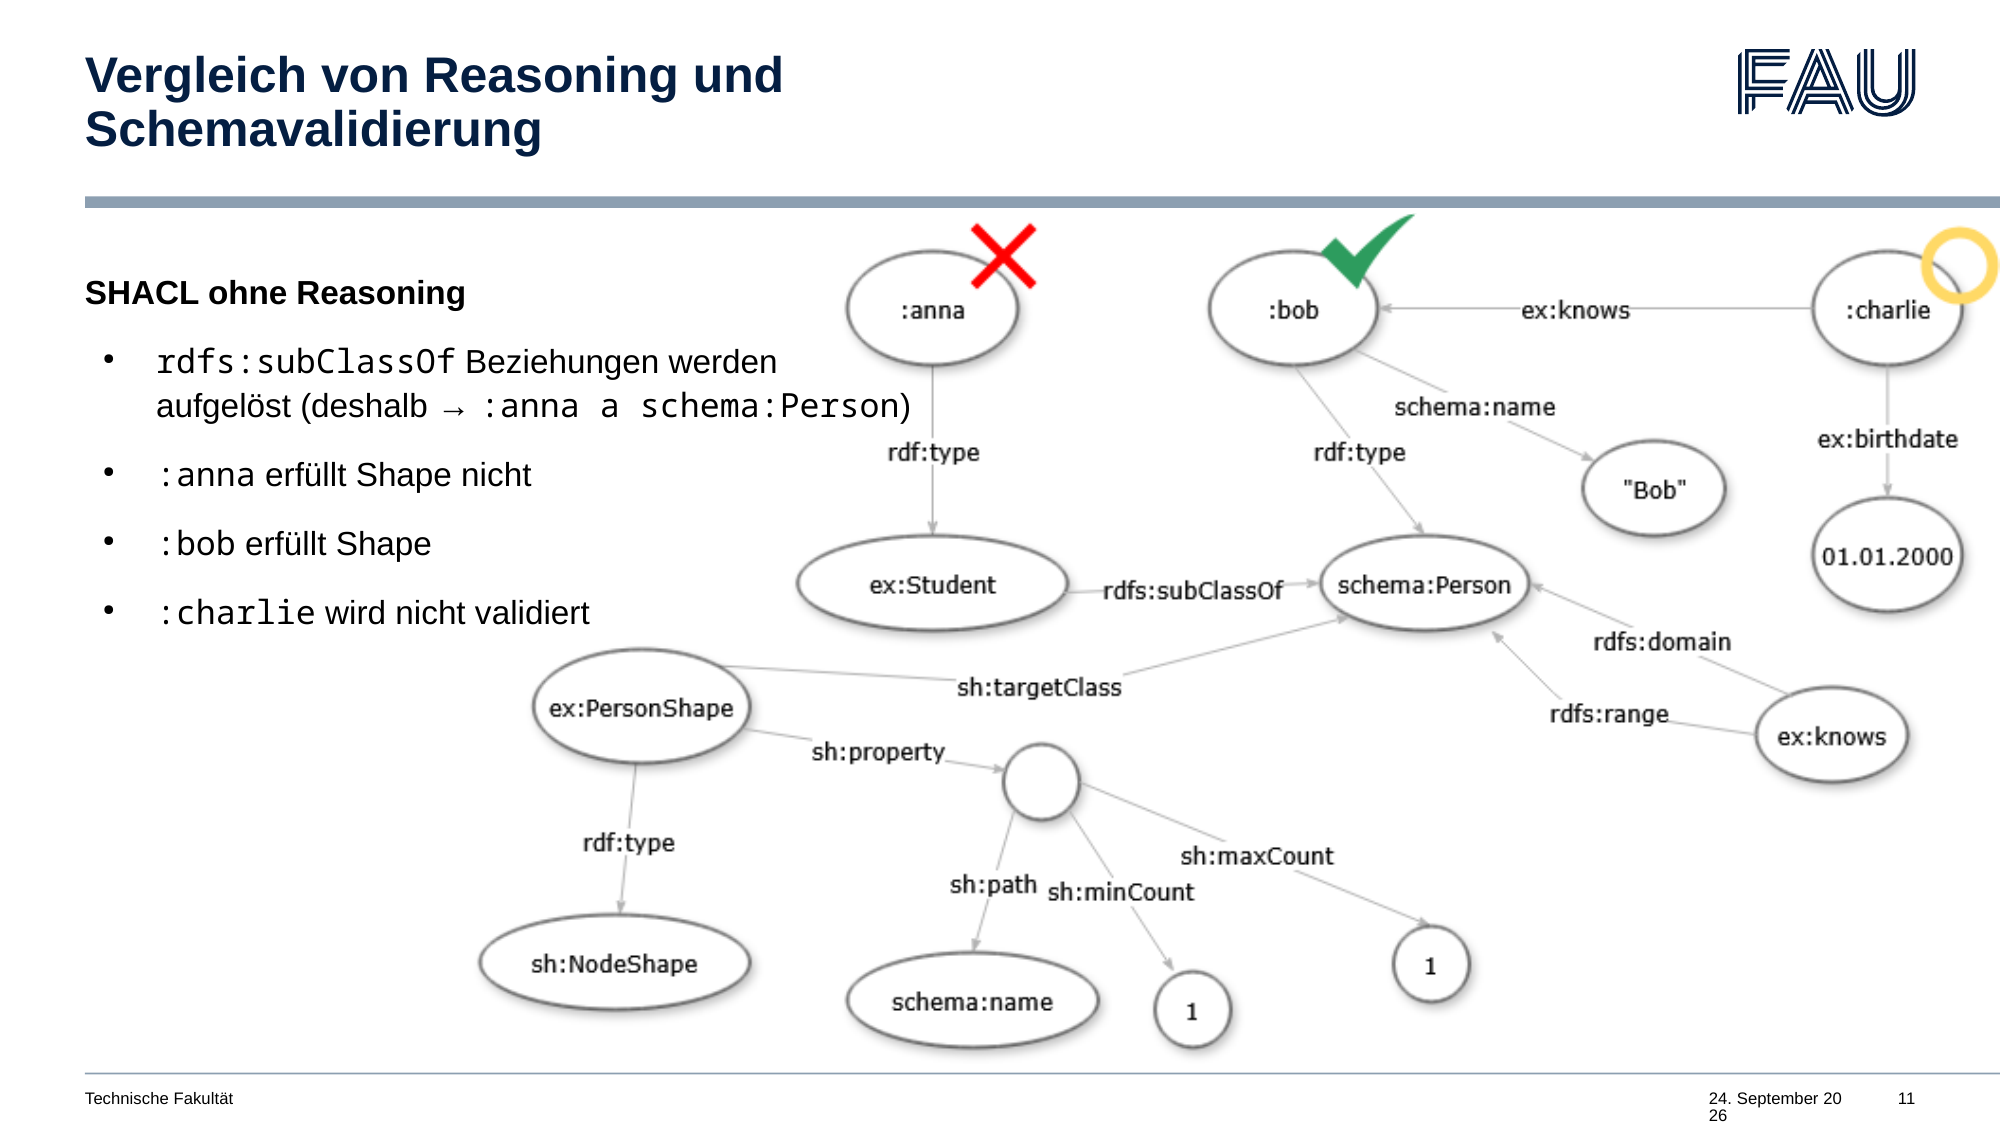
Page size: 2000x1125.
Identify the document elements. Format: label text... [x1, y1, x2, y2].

footer Technische Fakultät [85, 1088, 983, 1109]
slide_number 3. November 2025 [1708, 1088, 1849, 1109]
picture [472, 213, 2000, 1064]
slide_number <Foliennummer> [1883, 1088, 1916, 1109]
list SHACL ohne Reasoning rdfs:subClassOf Beziehungen werden aufgelöst (deshalb → :anna a schema:Person) :anna erfüllt Shape nicht :bob erfüllt Shape :charlie wird nicht validiert [85, 267, 983, 1018]
title Vergleich von Reasoning und Schemavalidierung [85, 49, 1208, 104]
